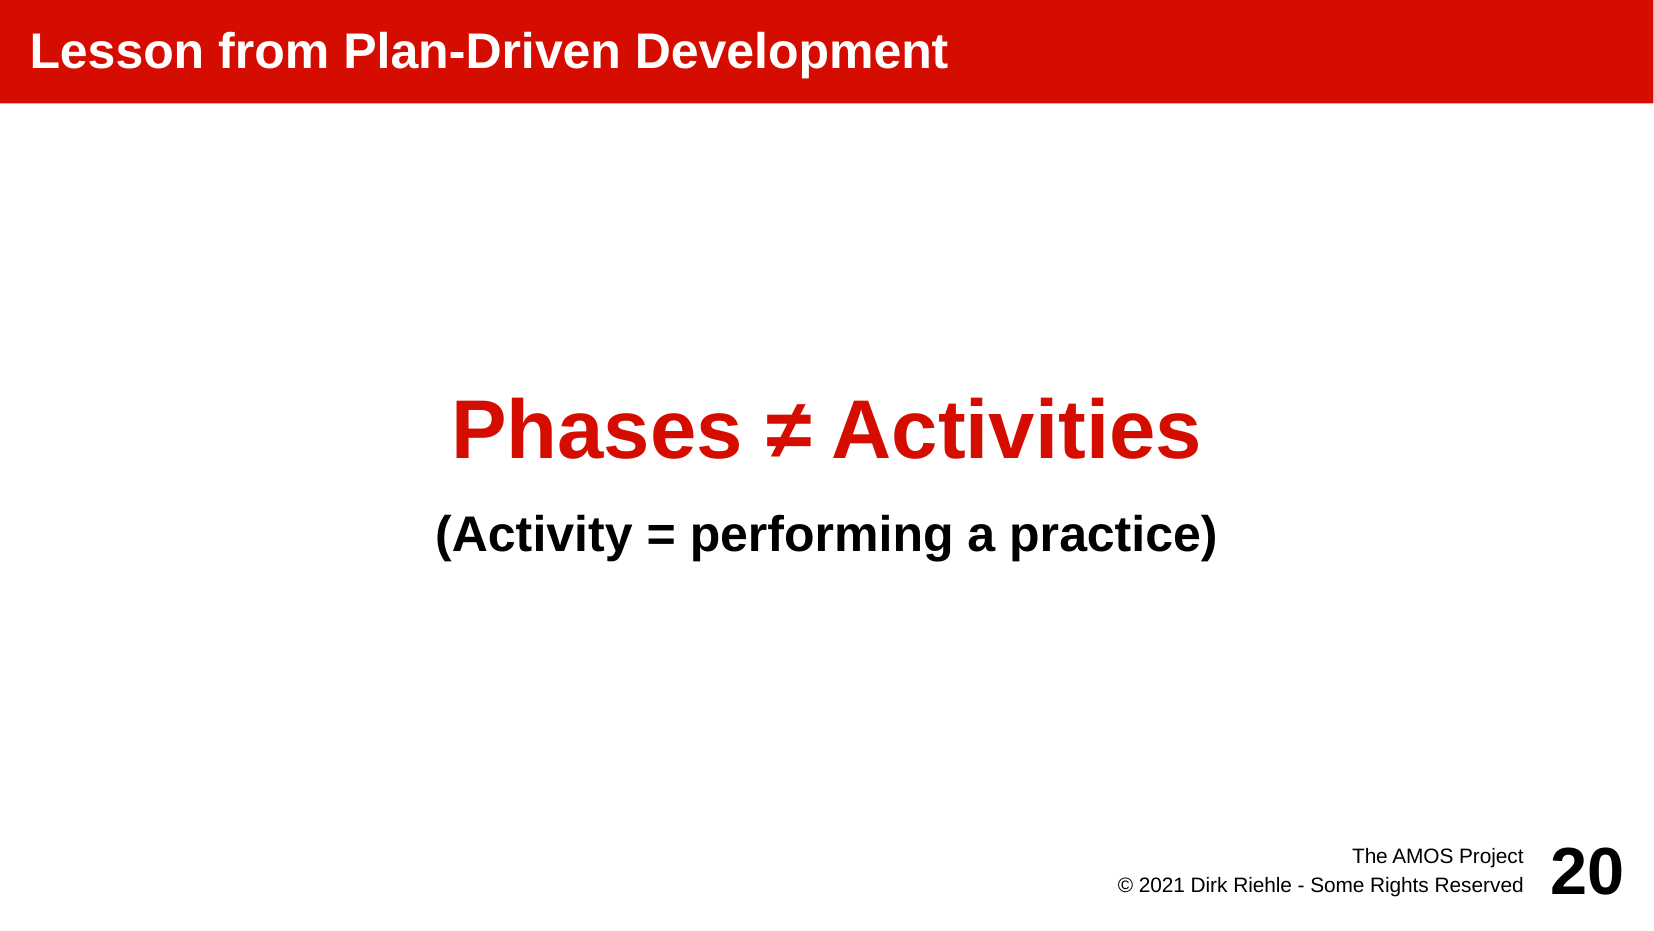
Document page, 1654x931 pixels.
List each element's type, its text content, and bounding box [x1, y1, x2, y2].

subtitle Phases ≠ Activities (Activity = performing a practice) [29, 132, 1625, 813]
title Lesson from Plan-Driven Development [0, 0, 1654, 104]
